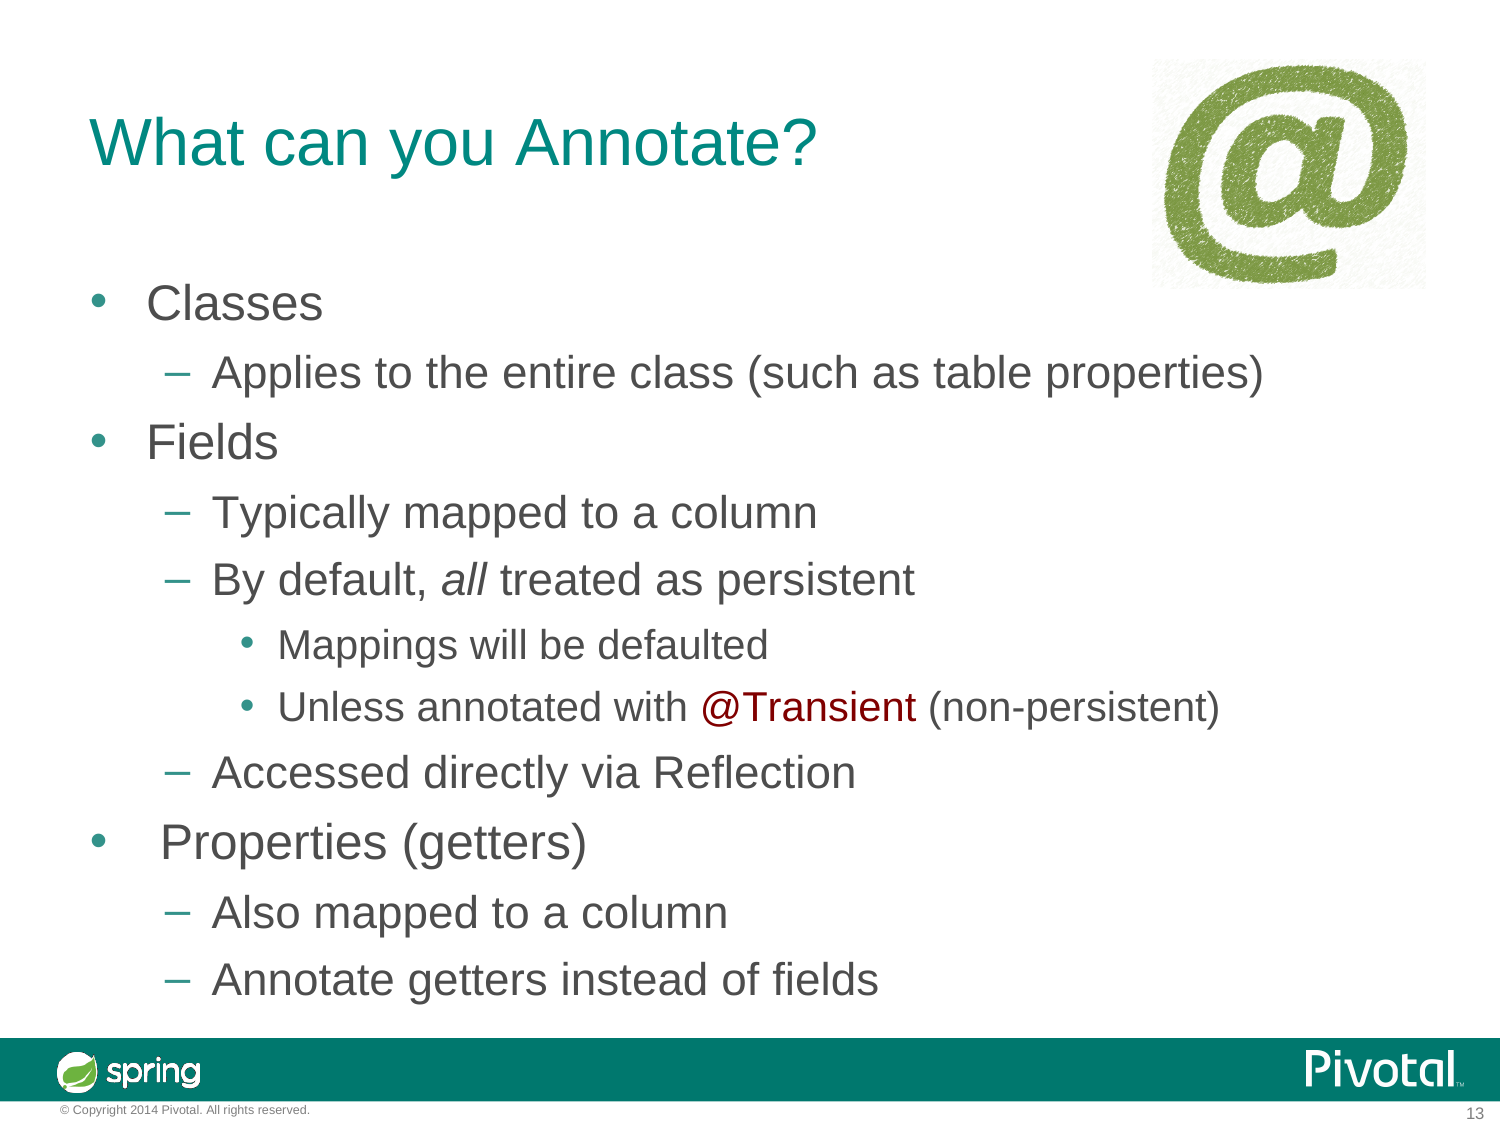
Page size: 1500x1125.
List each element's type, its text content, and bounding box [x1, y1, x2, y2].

title What can you Annotate? [75, 45, 1426, 233]
picture [1306, 1050, 1464, 1087]
list Classes Applies to the entire class (such as table properties) Fields Typically mapped to a column By default, all treated as persistent Mappings will be defaulted Unless annotated with @Transient (non-persistent) Accessed directly via Reflection Properties (getters) Also mapped to a column Annotate getters instead of fields [75, 262, 1426, 1013]
picture [1152, 233, 1426, 262]
picture [32, 1041, 210, 1103]
